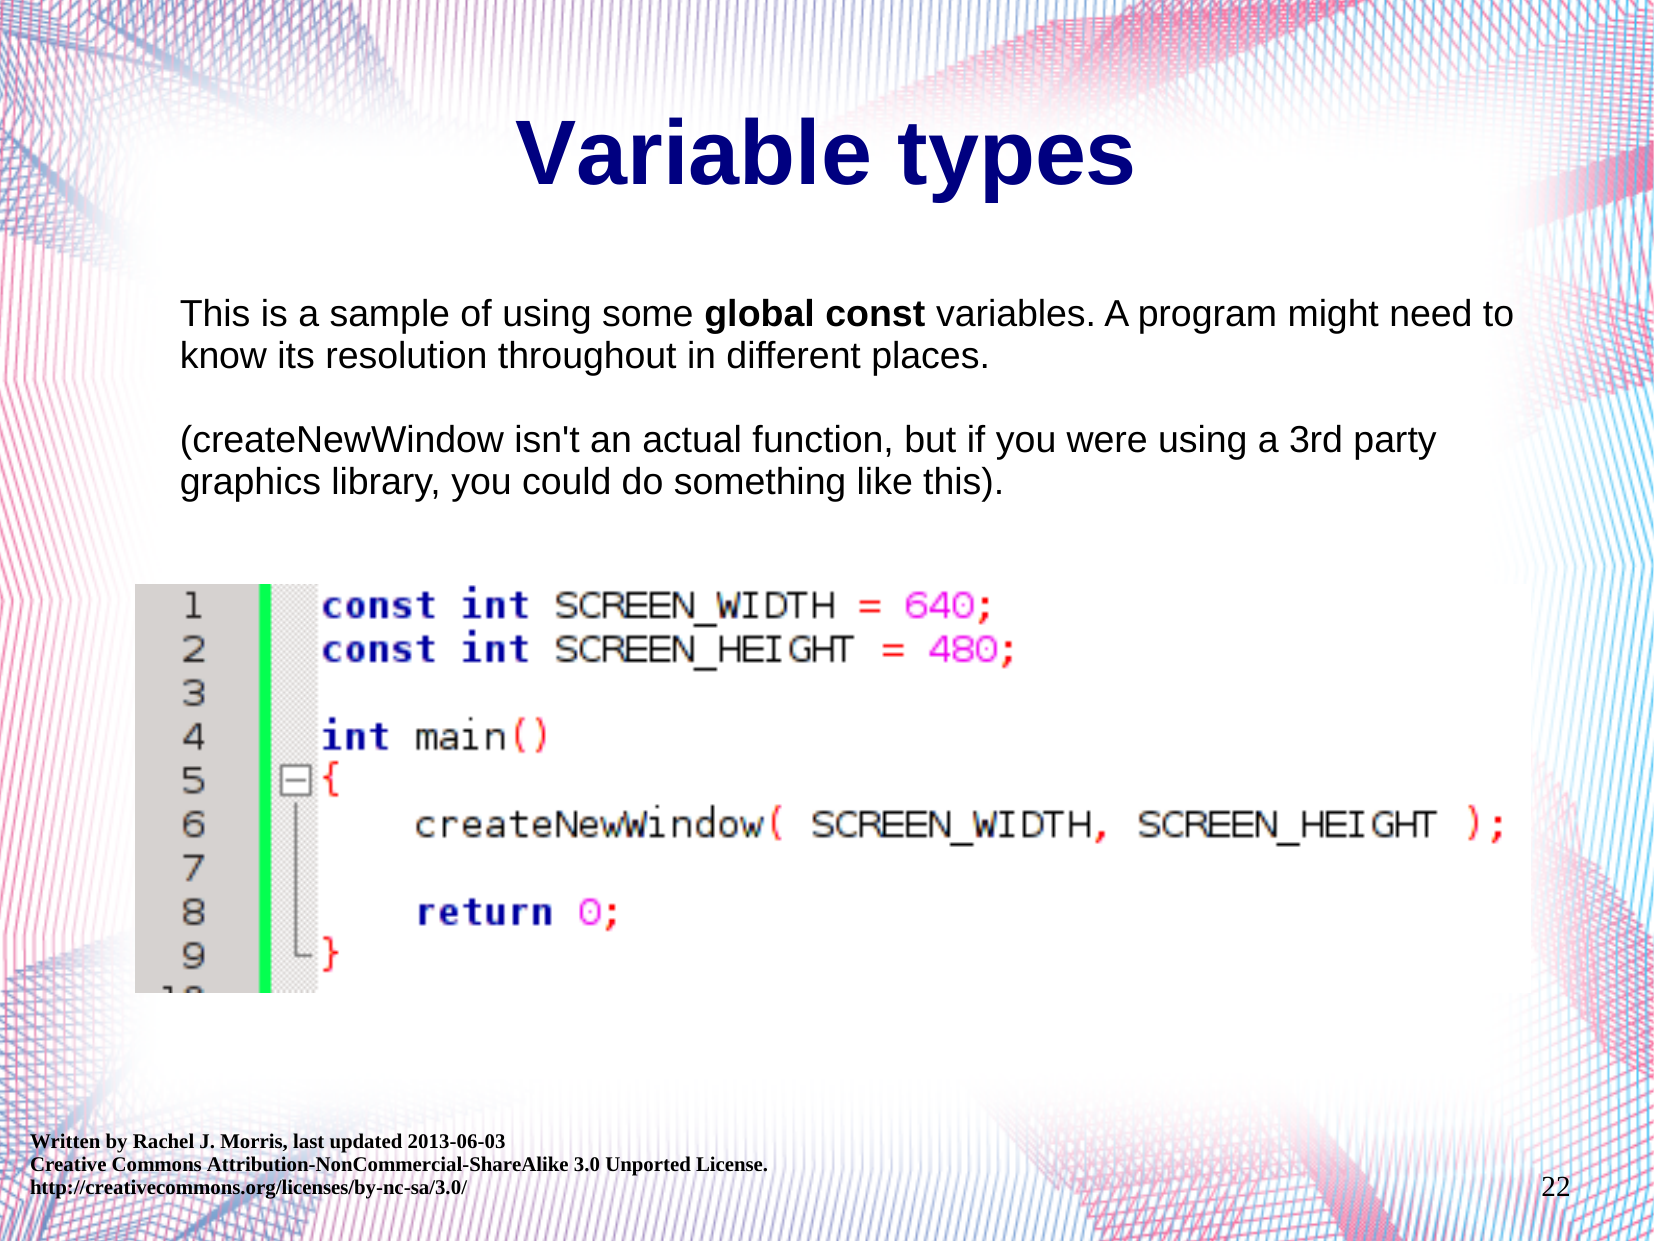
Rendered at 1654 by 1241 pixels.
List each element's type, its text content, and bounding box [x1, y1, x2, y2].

picture [0, 0, 1654, 1241]
text_box This is a sample of using some global const variables. A program might need to know its resolution throughout in different places. (createNewWindow isn't an actual function, but if you were using a 3rd party graphics library, you could do something like this). [165, 285, 1531, 510]
title Variable types [82, 49, 1571, 257]
